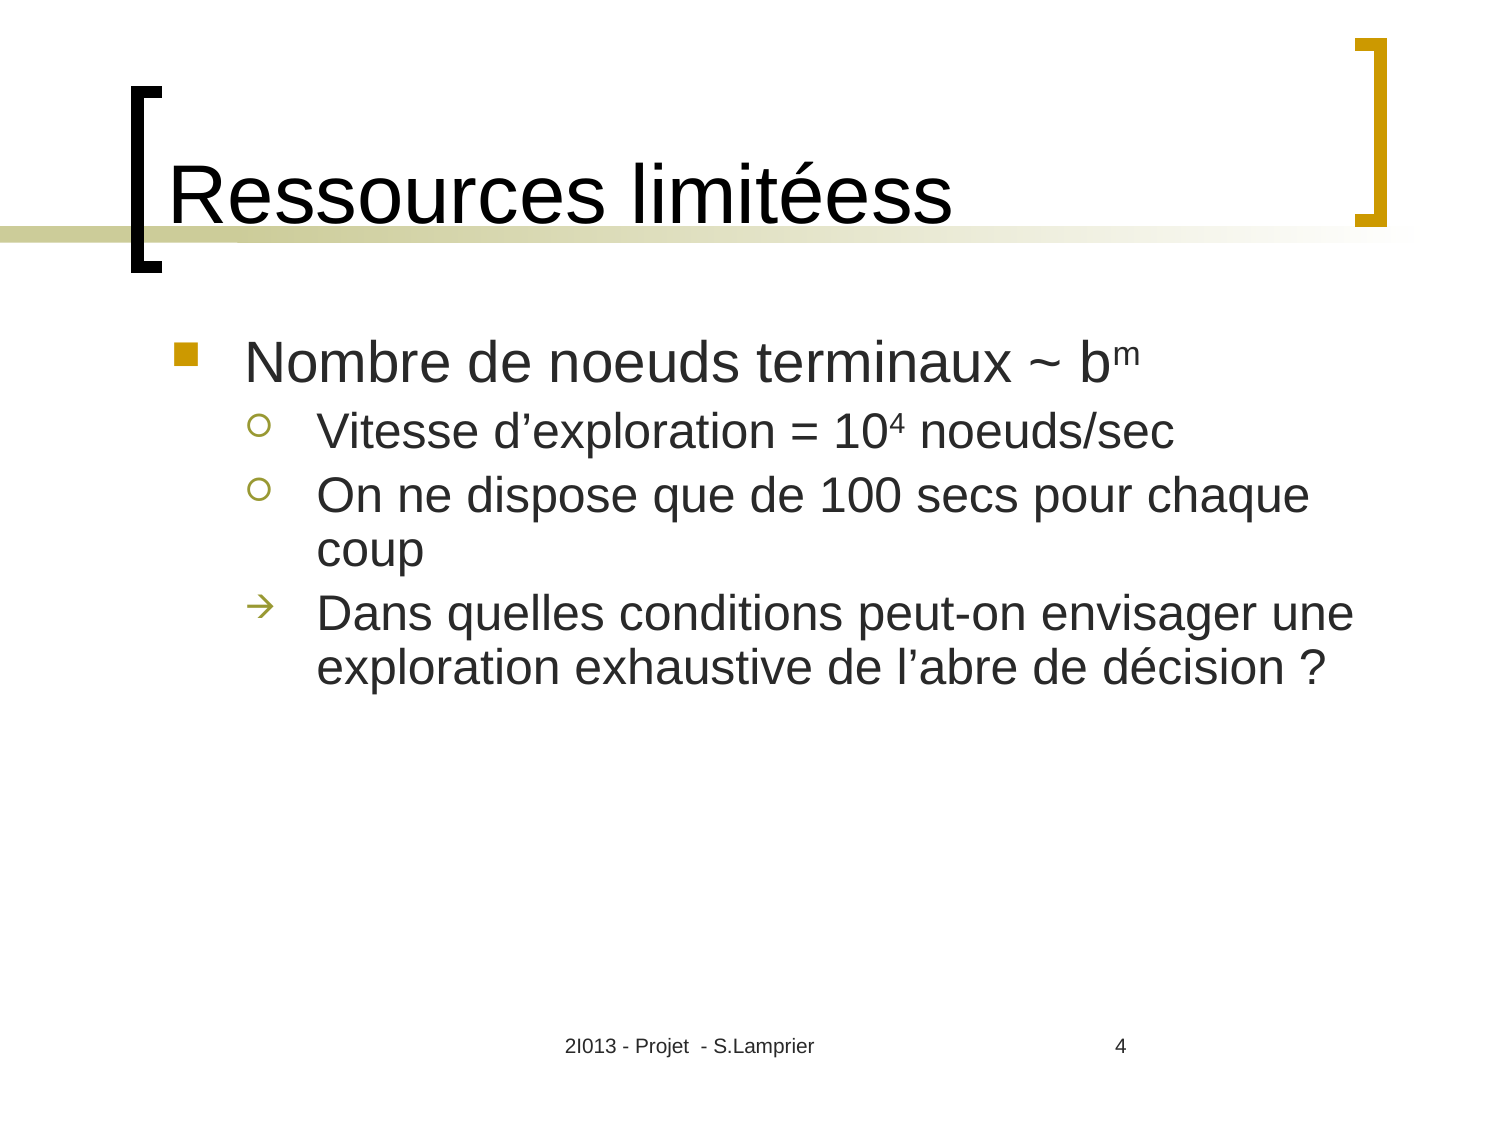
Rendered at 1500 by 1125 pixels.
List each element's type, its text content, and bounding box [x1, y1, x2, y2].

list Nombre de noeuds terminaux ~ bm Vitesse d’exploration = 104 noeuds/sec On ne dispose que de 100 secs pour chaque coup Dans quelles conditions peut-on envisager une exploration exhaustive de l’abre de décision ? [155, 324, 1413, 1000]
slide_number <numéro> [1100, 1025, 1413, 1100]
footer 2I013 - Projet - S.Lamprier [549, 1025, 1025, 1100]
title Ressources limitéess [152, 15, 1328, 248]
